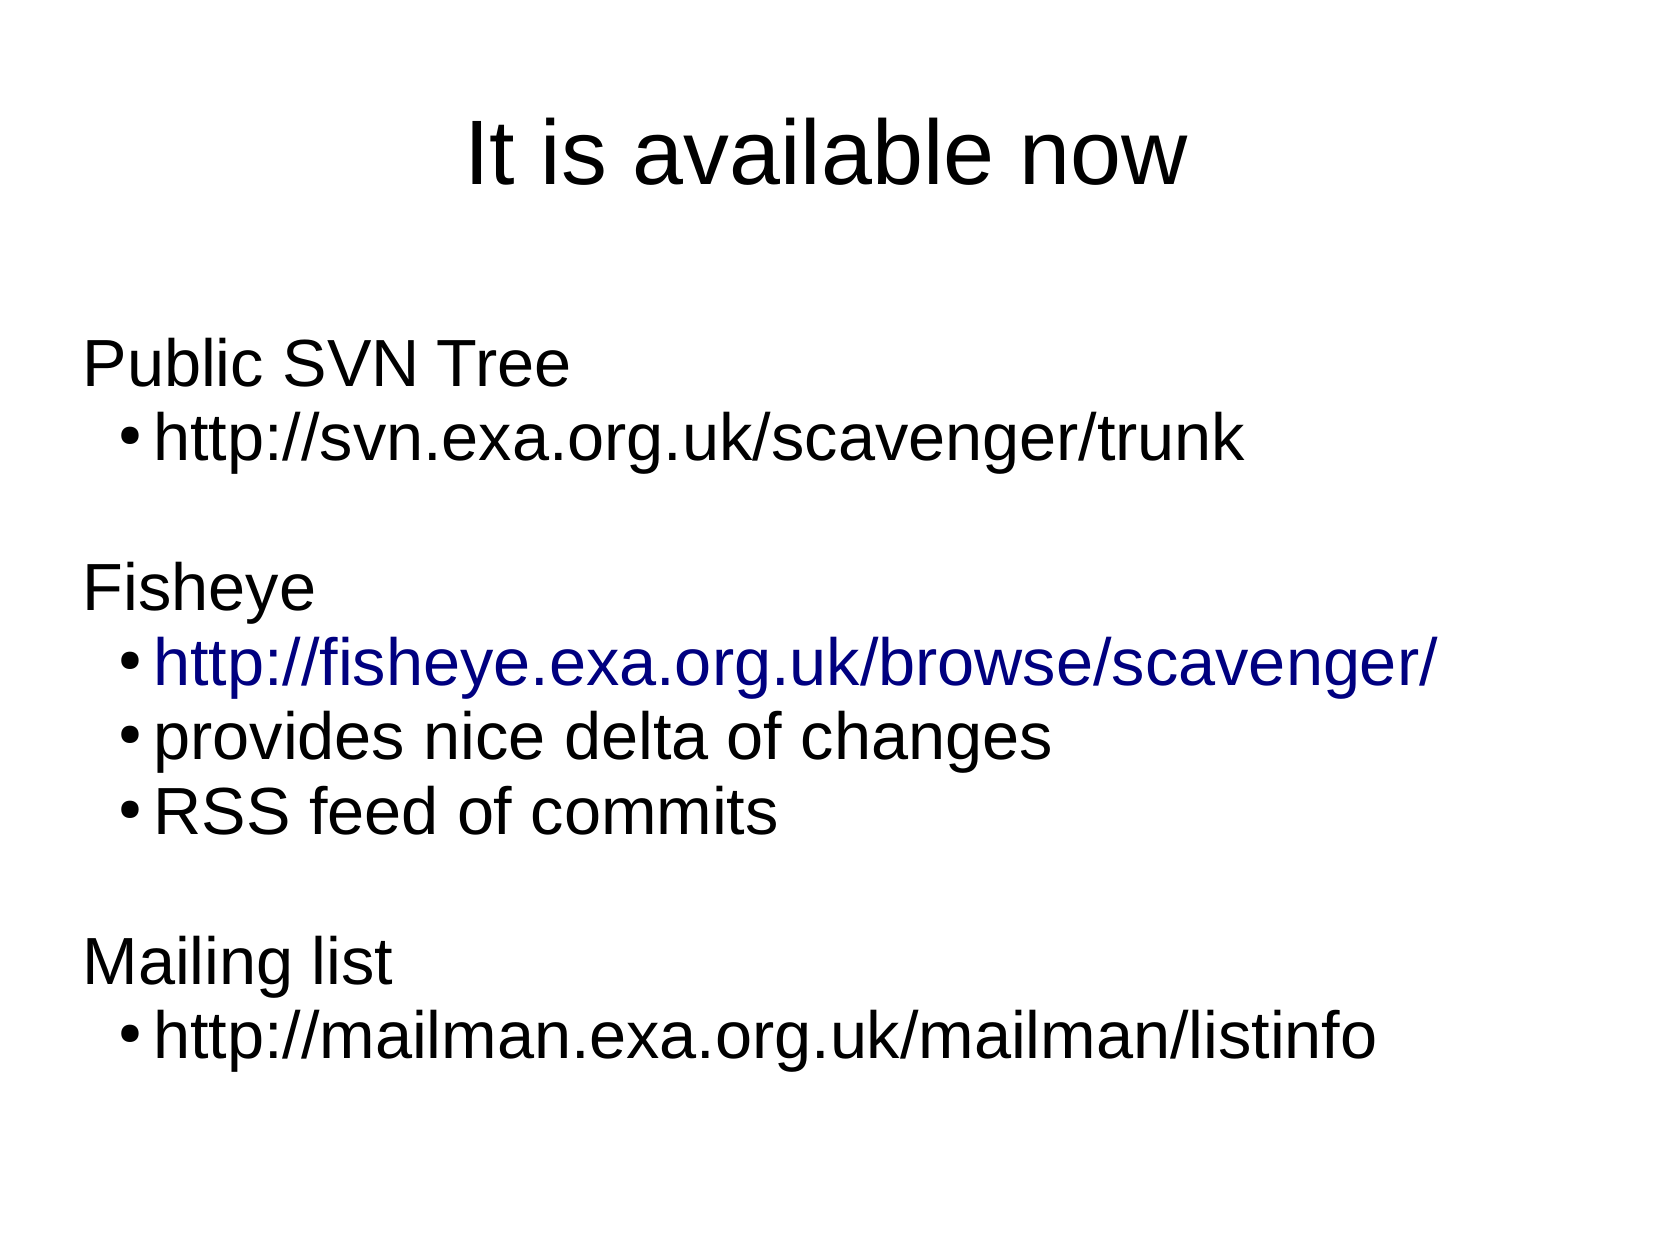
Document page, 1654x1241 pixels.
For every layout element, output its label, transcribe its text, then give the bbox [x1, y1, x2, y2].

title It is available now [82, 56, 1571, 250]
subtitle Public SVN Tree http://svn.exa.org.uk/scavenger/trunk Fisheye http://fisheye.exa.org.uk/browse/scavenger/ provides nice delta of changes RSS feed of commits Mailing list http://mailman.exa.org.uk/mailman/listinfo [82, 297, 1571, 1102]
